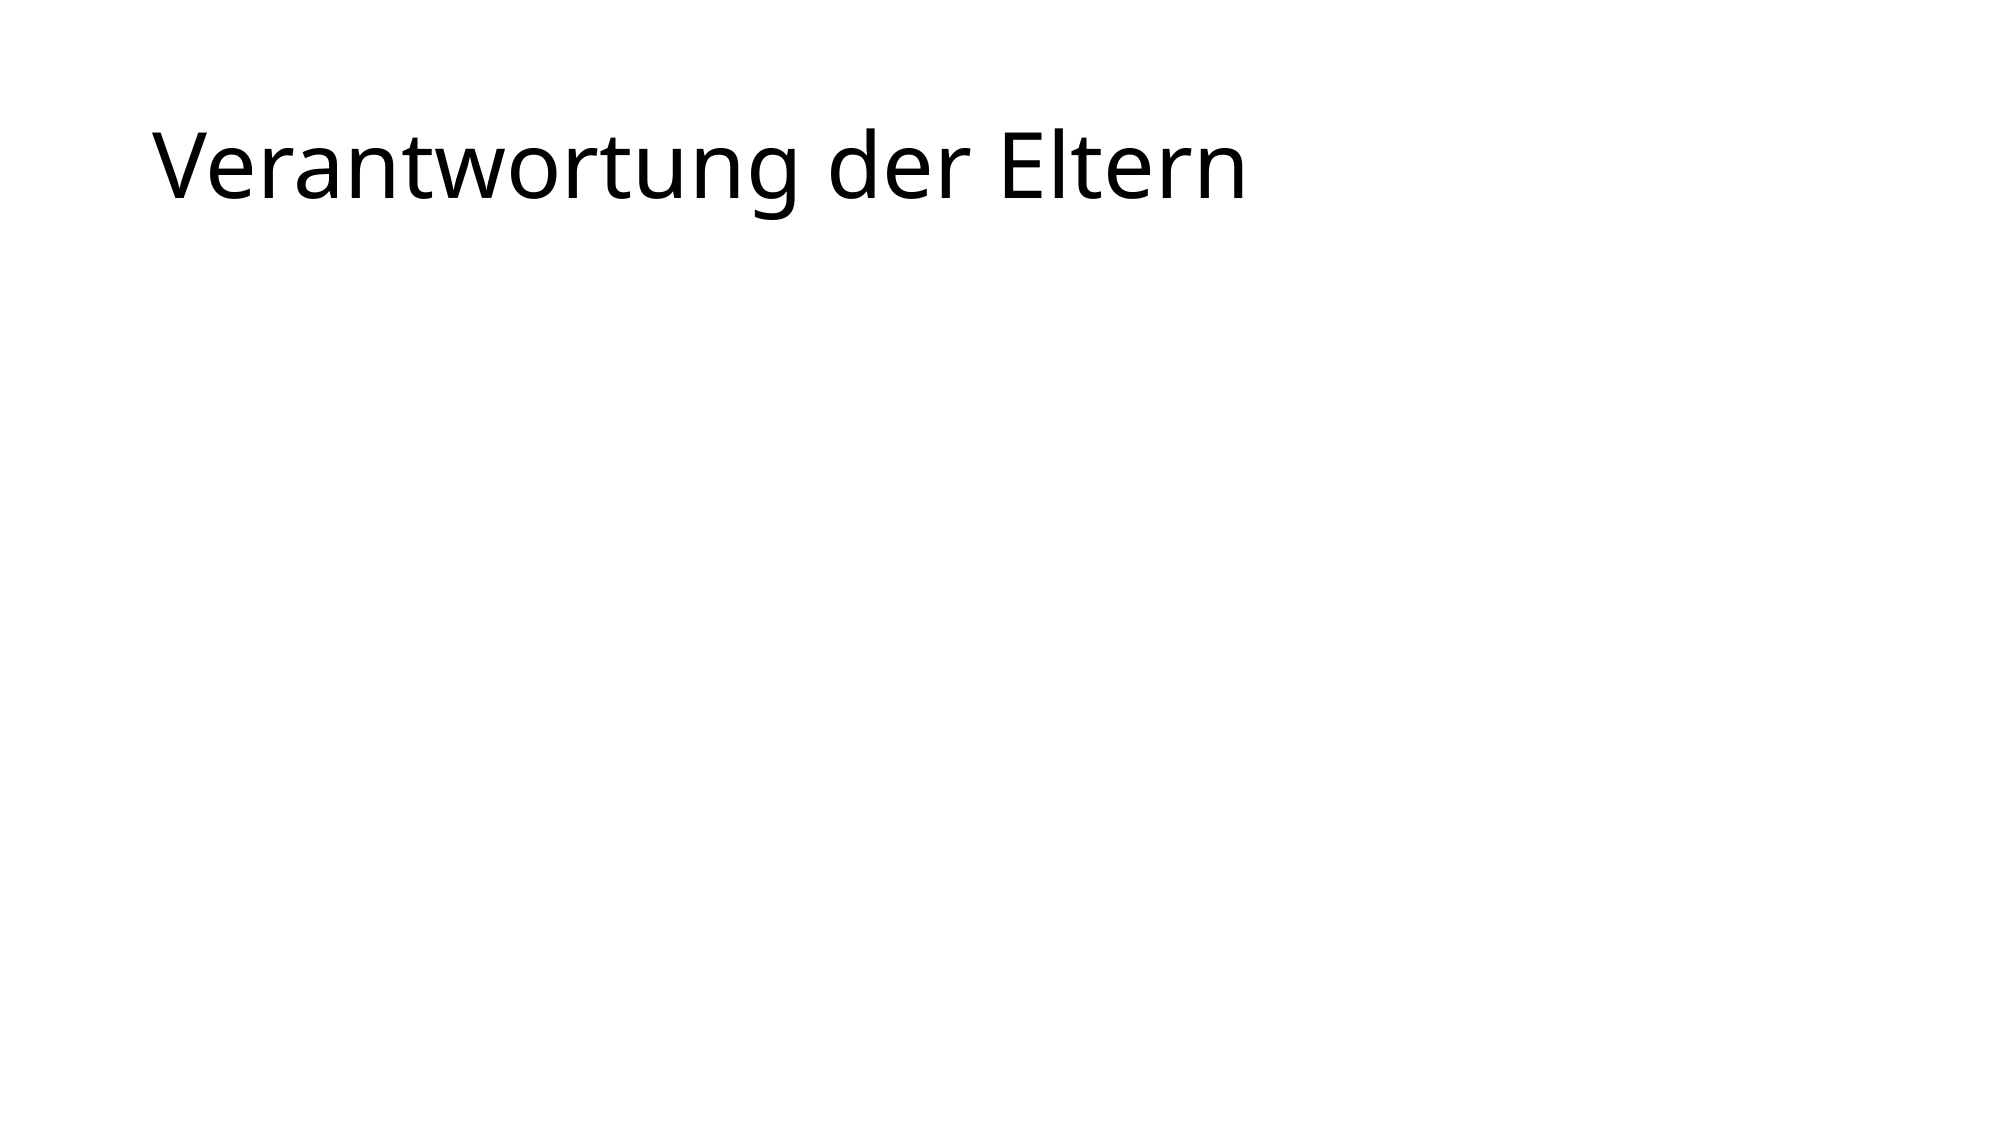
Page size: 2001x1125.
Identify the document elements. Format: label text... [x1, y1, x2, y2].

title Verantwortung der Eltern [137, 59, 1863, 278]
